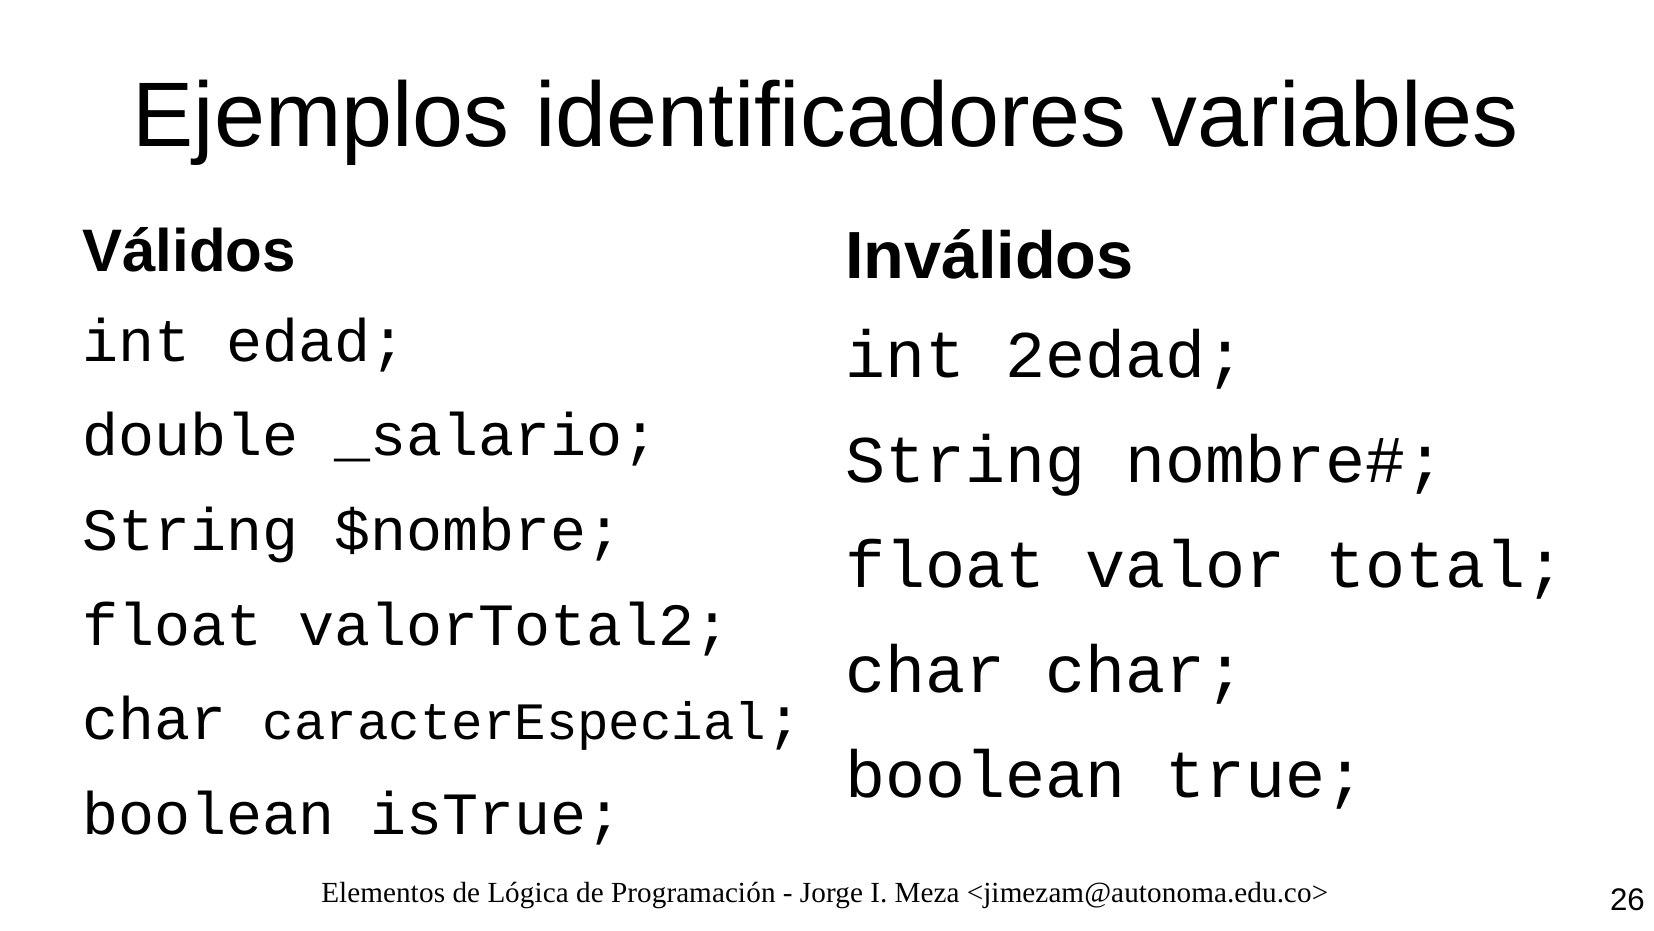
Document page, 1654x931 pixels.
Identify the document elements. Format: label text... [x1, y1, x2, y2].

list Válidos int edad; double _salario; String $nombre; float valorTotal2; char caracterEspecial; boolean isTrue; [82, 217, 809, 863]
list Inválidos int 2edad; String nombre#; float valor total; char char; boolean true; [845, 217, 1572, 863]
title Ejemplos identificadores variables [82, 37, 1571, 193]
